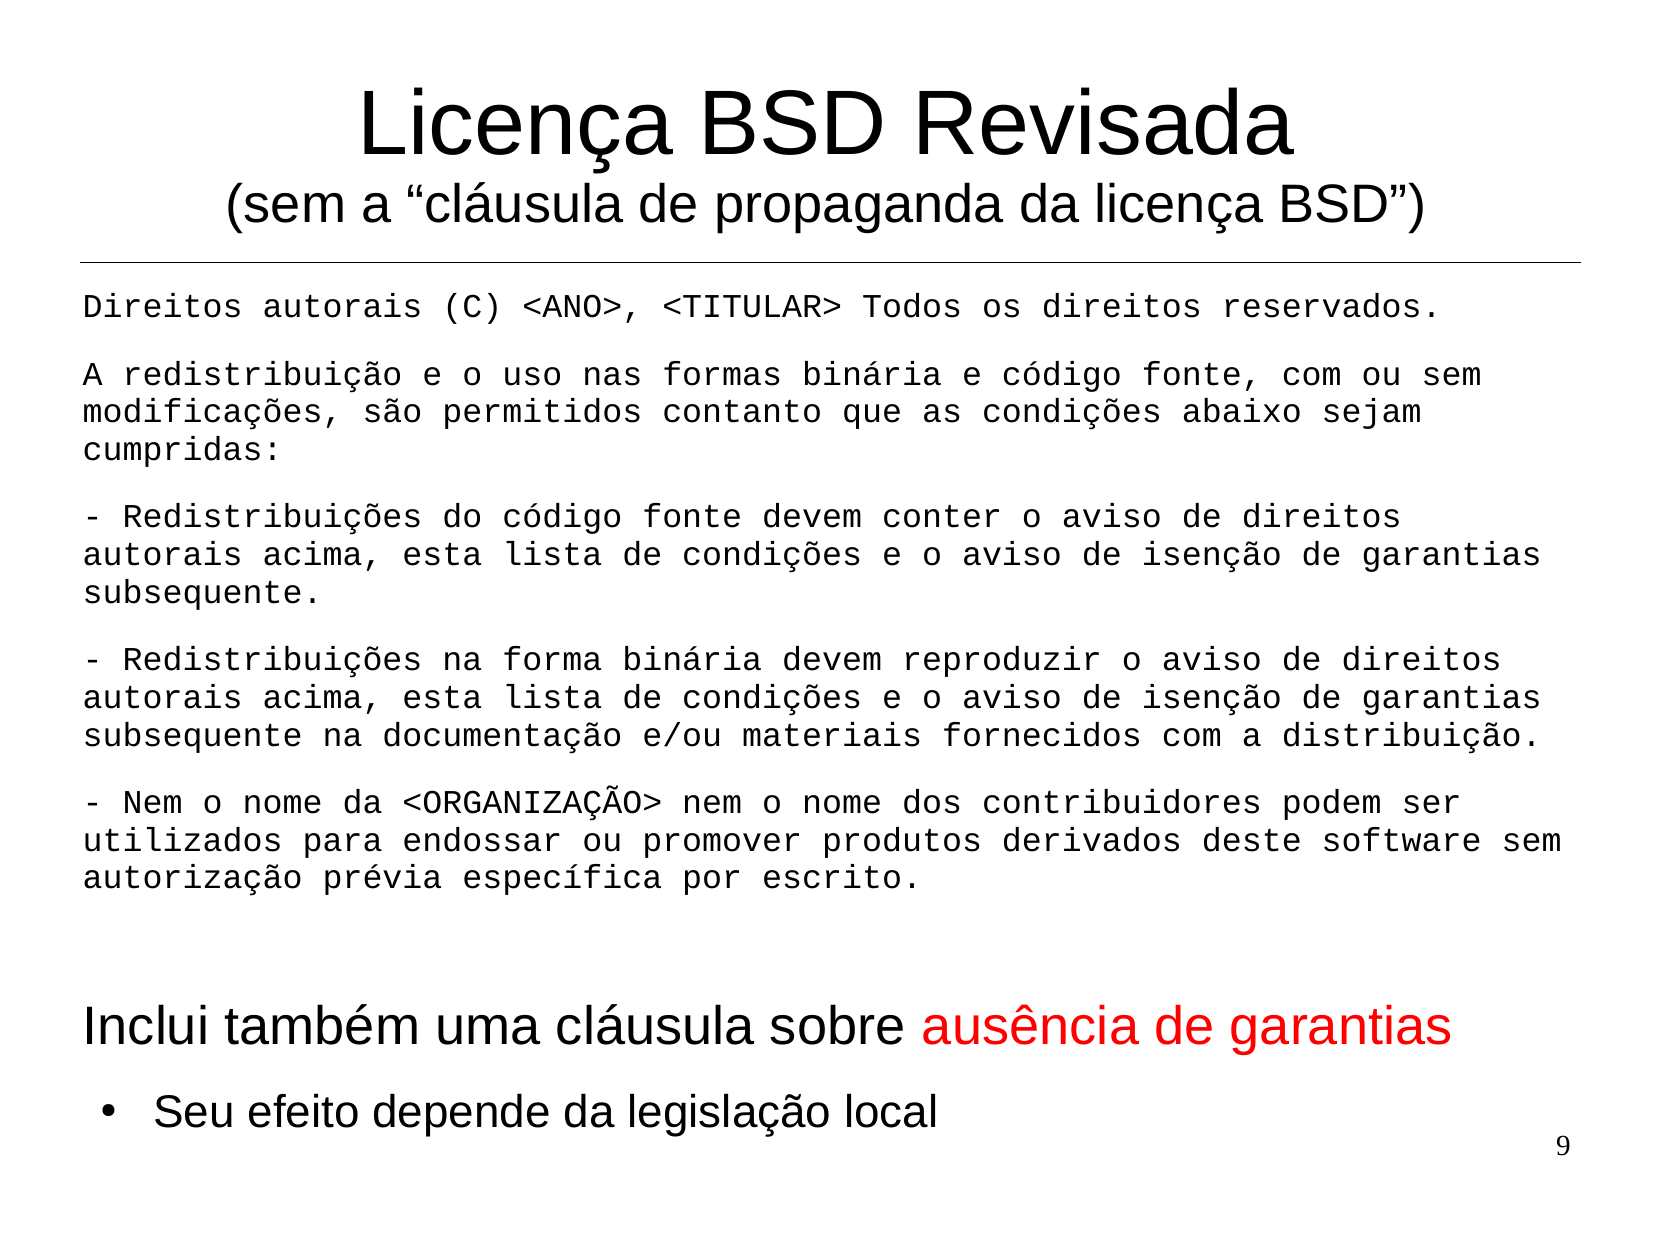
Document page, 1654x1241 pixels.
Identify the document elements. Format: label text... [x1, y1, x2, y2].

title Licença BSD Revisada (sem a “cláusula de propaganda da licença BSD”) [82, 56, 1571, 250]
list Direitos autorais (C) <ANO>, <TITULAR> Todos os direitos reservados. A redistribuição e o uso nas formas binária e código fonte, com ou sem modificações, são permitidos contanto que as condições abaixo sejam cumpridas: - Redistribuições do código fonte devem conter o aviso de direitos autorais acima, esta lista de condições e o aviso de isenção de garantias subsequente. - Redistribuições na forma binária devem reproduzir o aviso de direitos autorais acima, esta lista de condições e o aviso de isenção de garantias subsequente na documentação e/ou materiais fornecidos com a distribuição. - Nem o nome da <ORGANIZAÇÃO> nem o nome dos contribuidores podem ser utilizados para endossar ou promover produtos derivados deste software sem autorização prévia específica por escrito. Inclui também uma cláusula sobre ausência de garantias Seu efeito depende da legislação local [82, 290, 1571, 1198]
